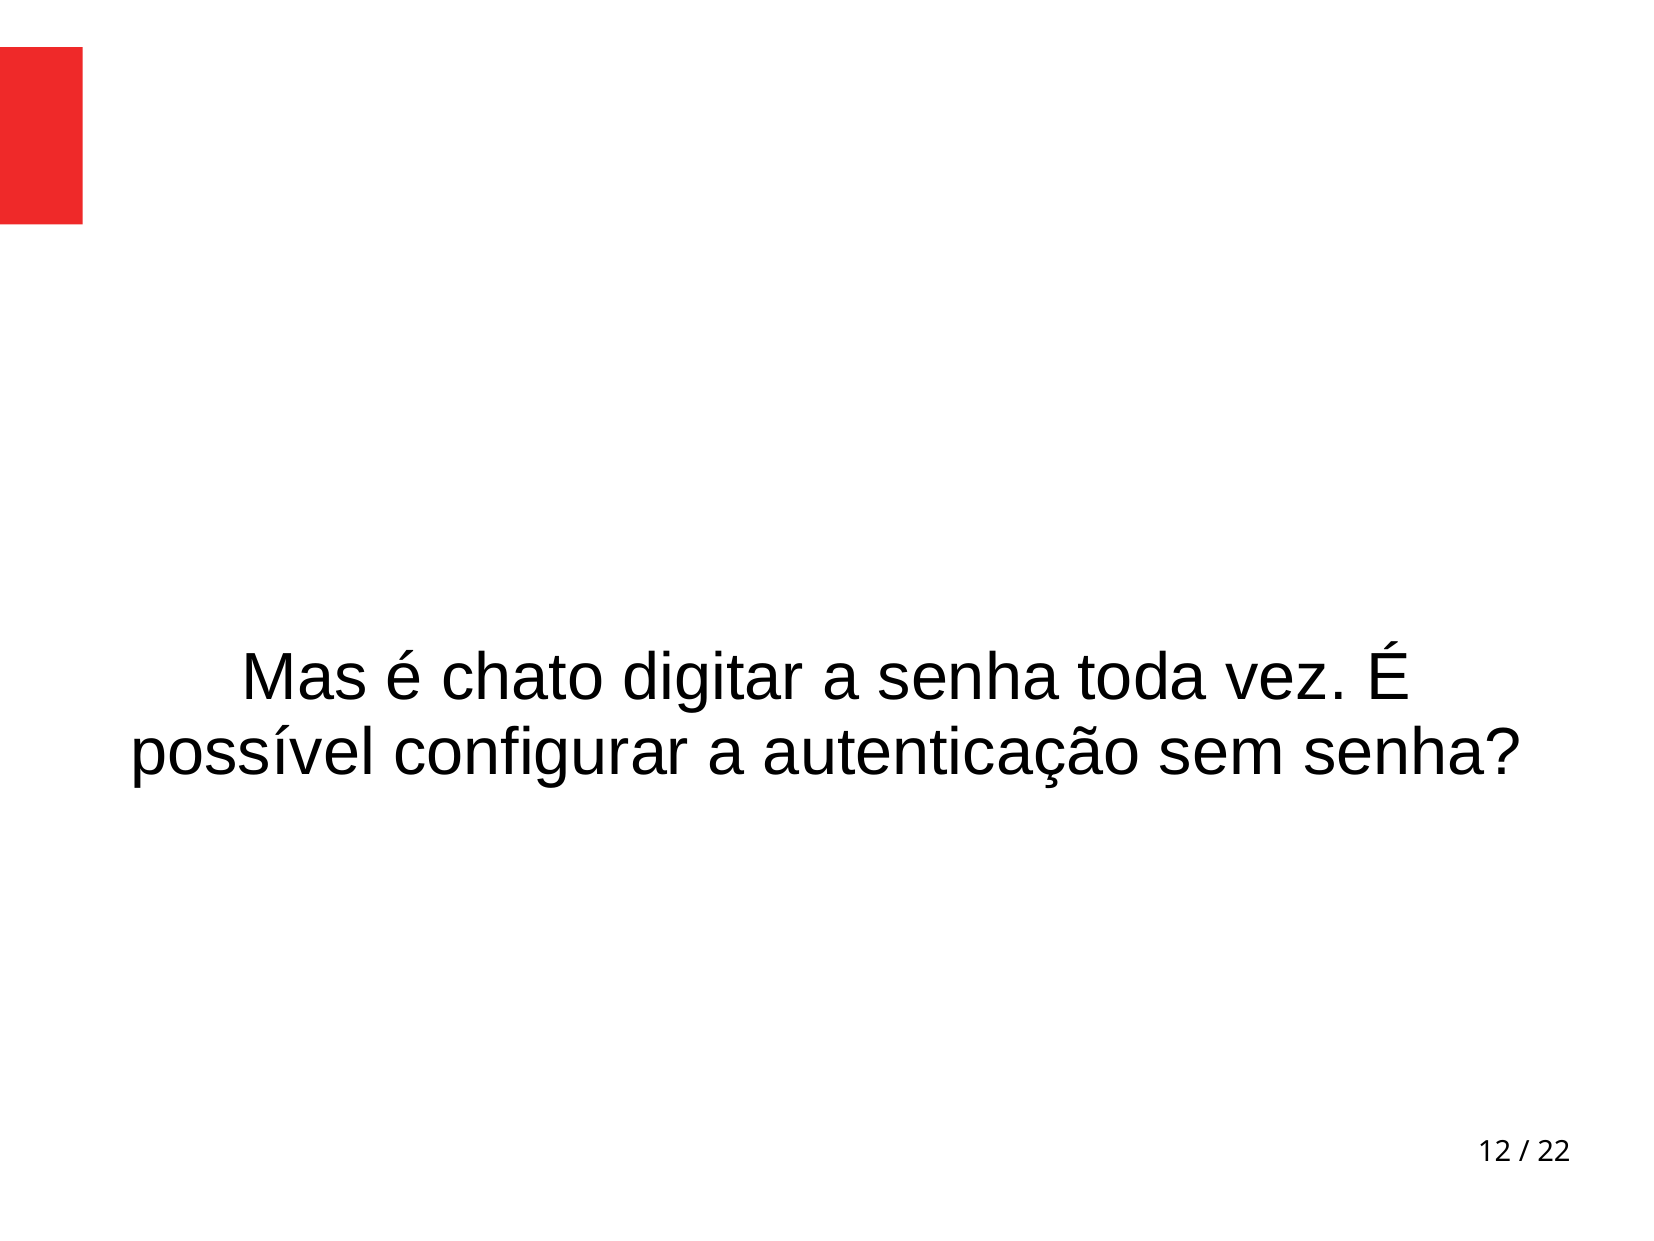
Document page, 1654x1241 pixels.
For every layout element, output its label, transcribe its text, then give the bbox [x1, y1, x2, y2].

subtitle Mas é chato digitar a senha toda vez. É possível configurar a autenticação sem senha? [118, 354, 1536, 1074]
